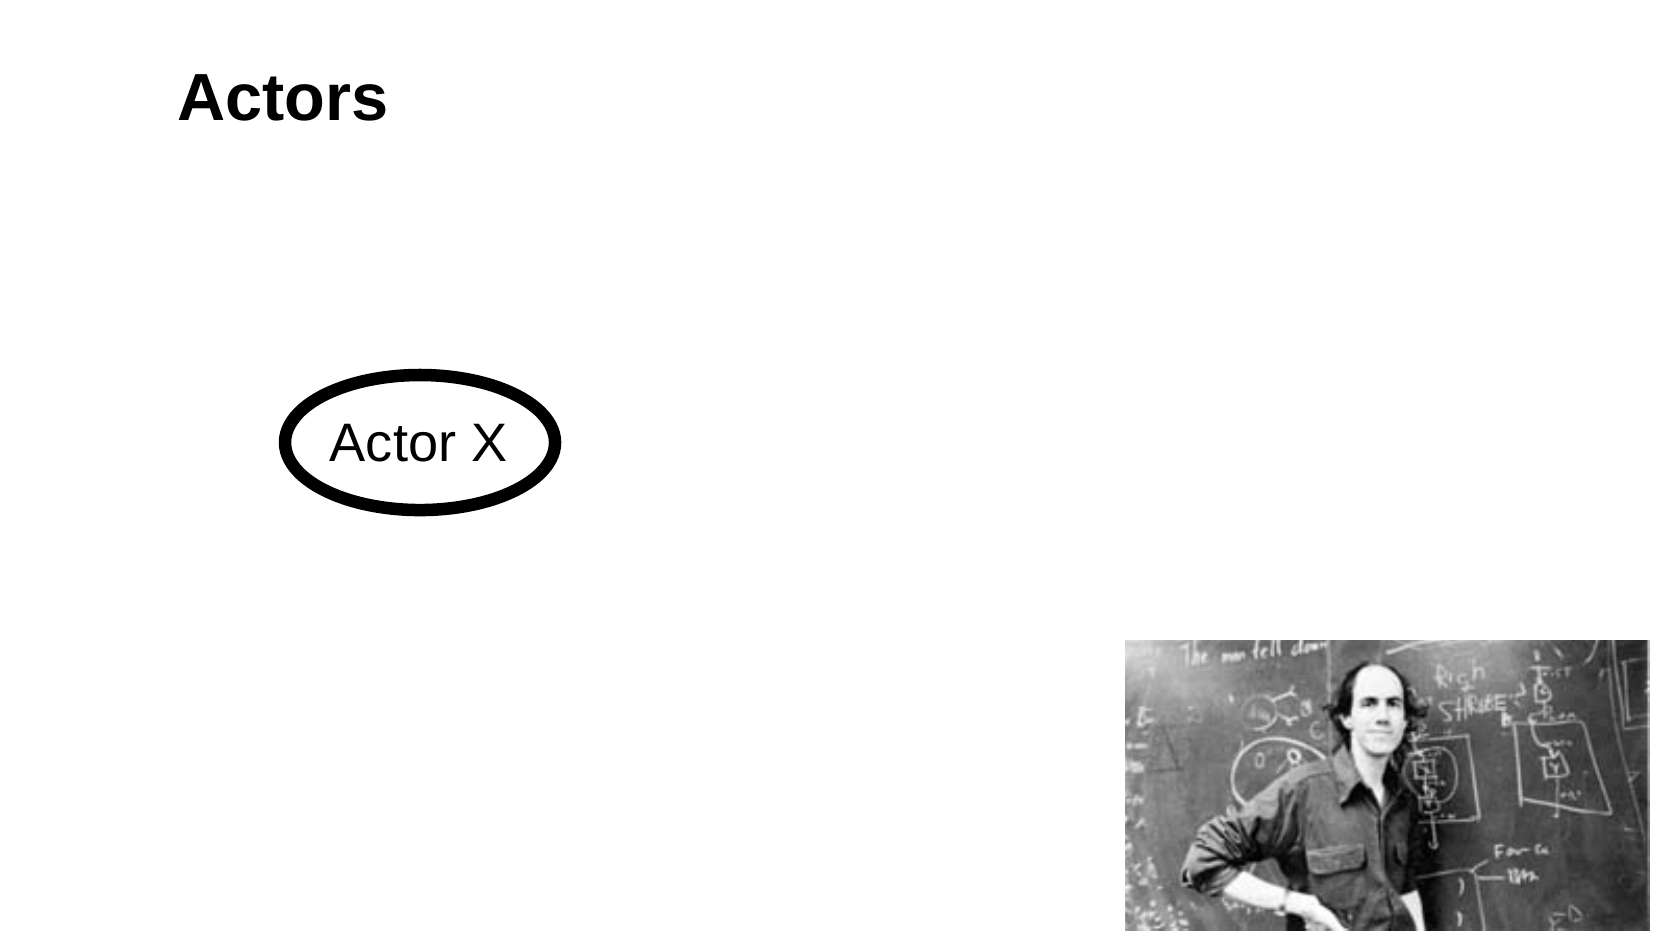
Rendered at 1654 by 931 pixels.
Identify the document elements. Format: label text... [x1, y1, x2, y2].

list Actors [106, 60, 1651, 856]
picture [1125, 640, 1650, 931]
text_box Actor X [315, 404, 541, 481]
